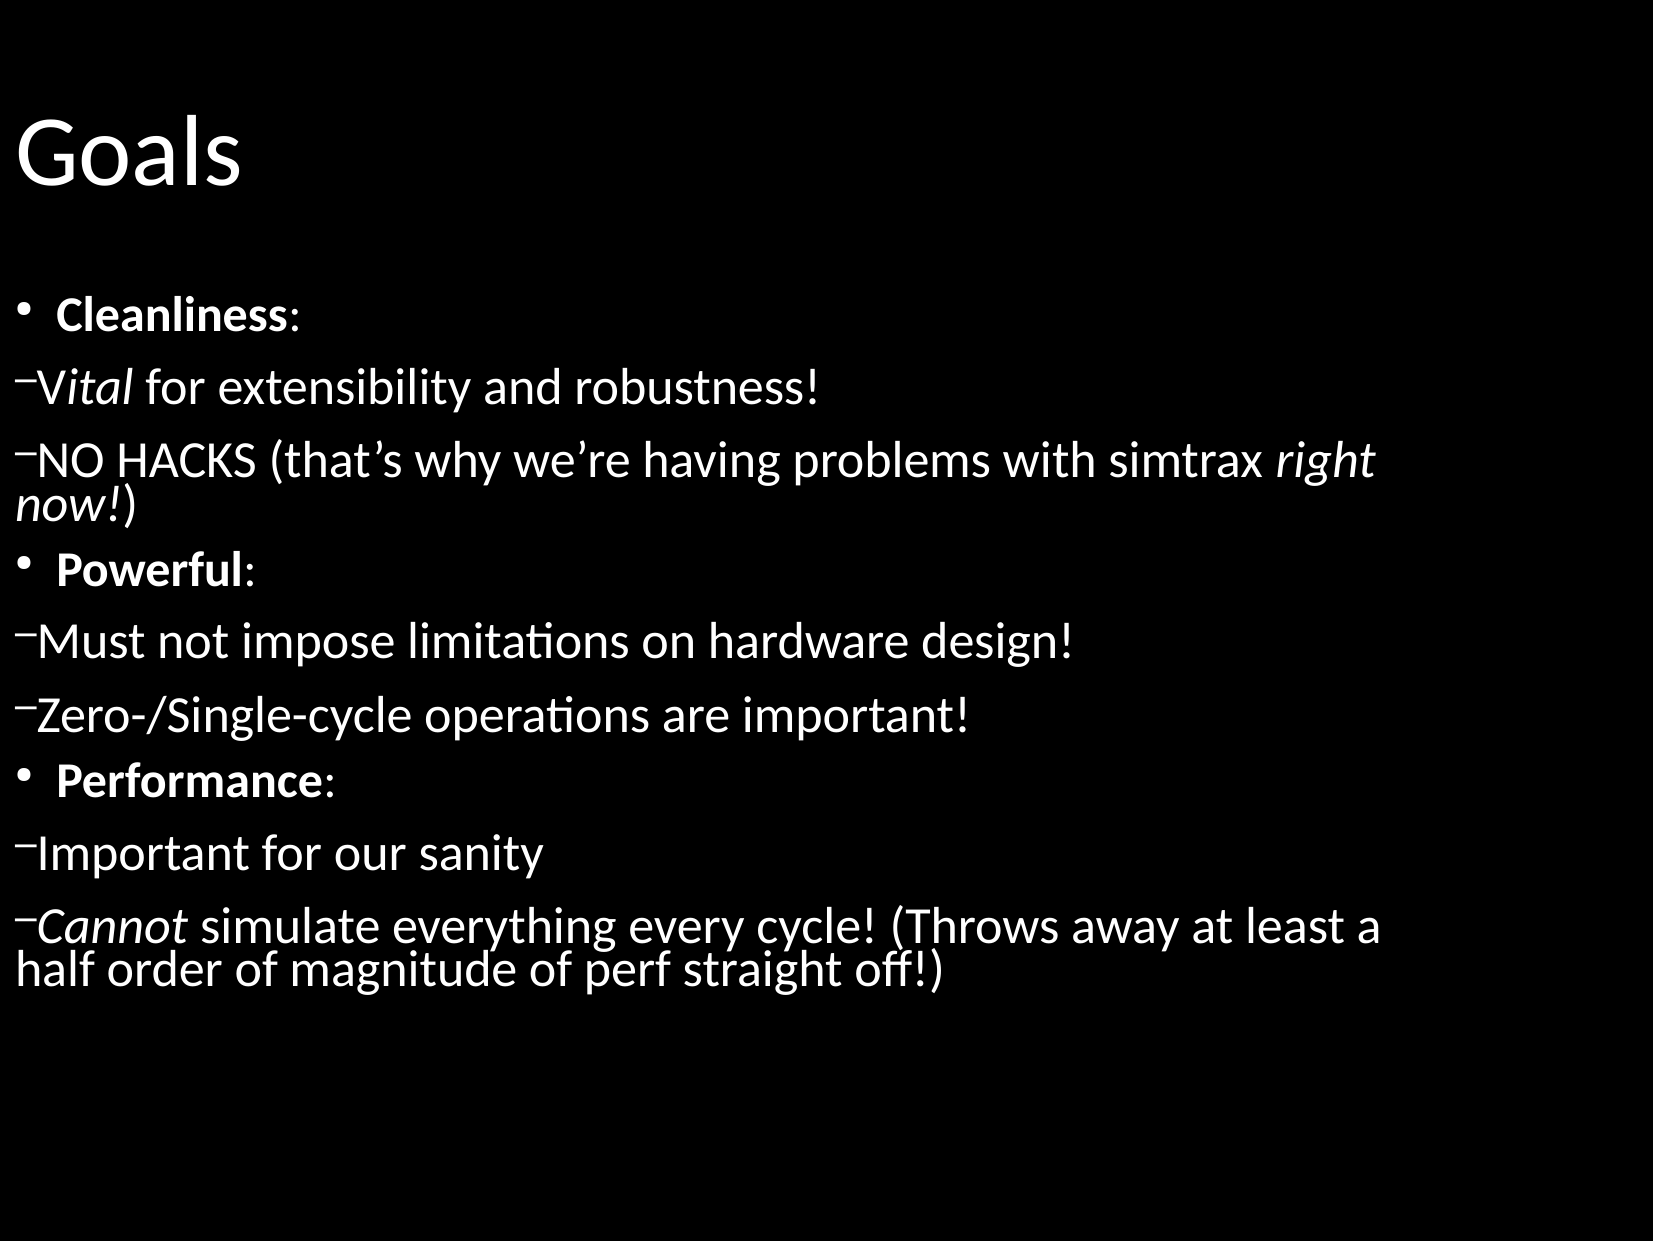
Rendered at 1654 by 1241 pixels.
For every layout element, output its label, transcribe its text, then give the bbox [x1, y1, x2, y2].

title Goals [0, 90, 1488, 216]
list Cleanliness: Vital for extensibility and robustness! NO HACKS (that’s why we’re having problems with simtrax right now!) Powerful: Must not impose limitations on hardware design! Zero-/Single-cycle operations are important! Performance: Important for our sanity Cannot simulate everything every cycle! (Throws away at least a half order of magnitude of perf straight off!) [0, 290, 1488, 1010]
